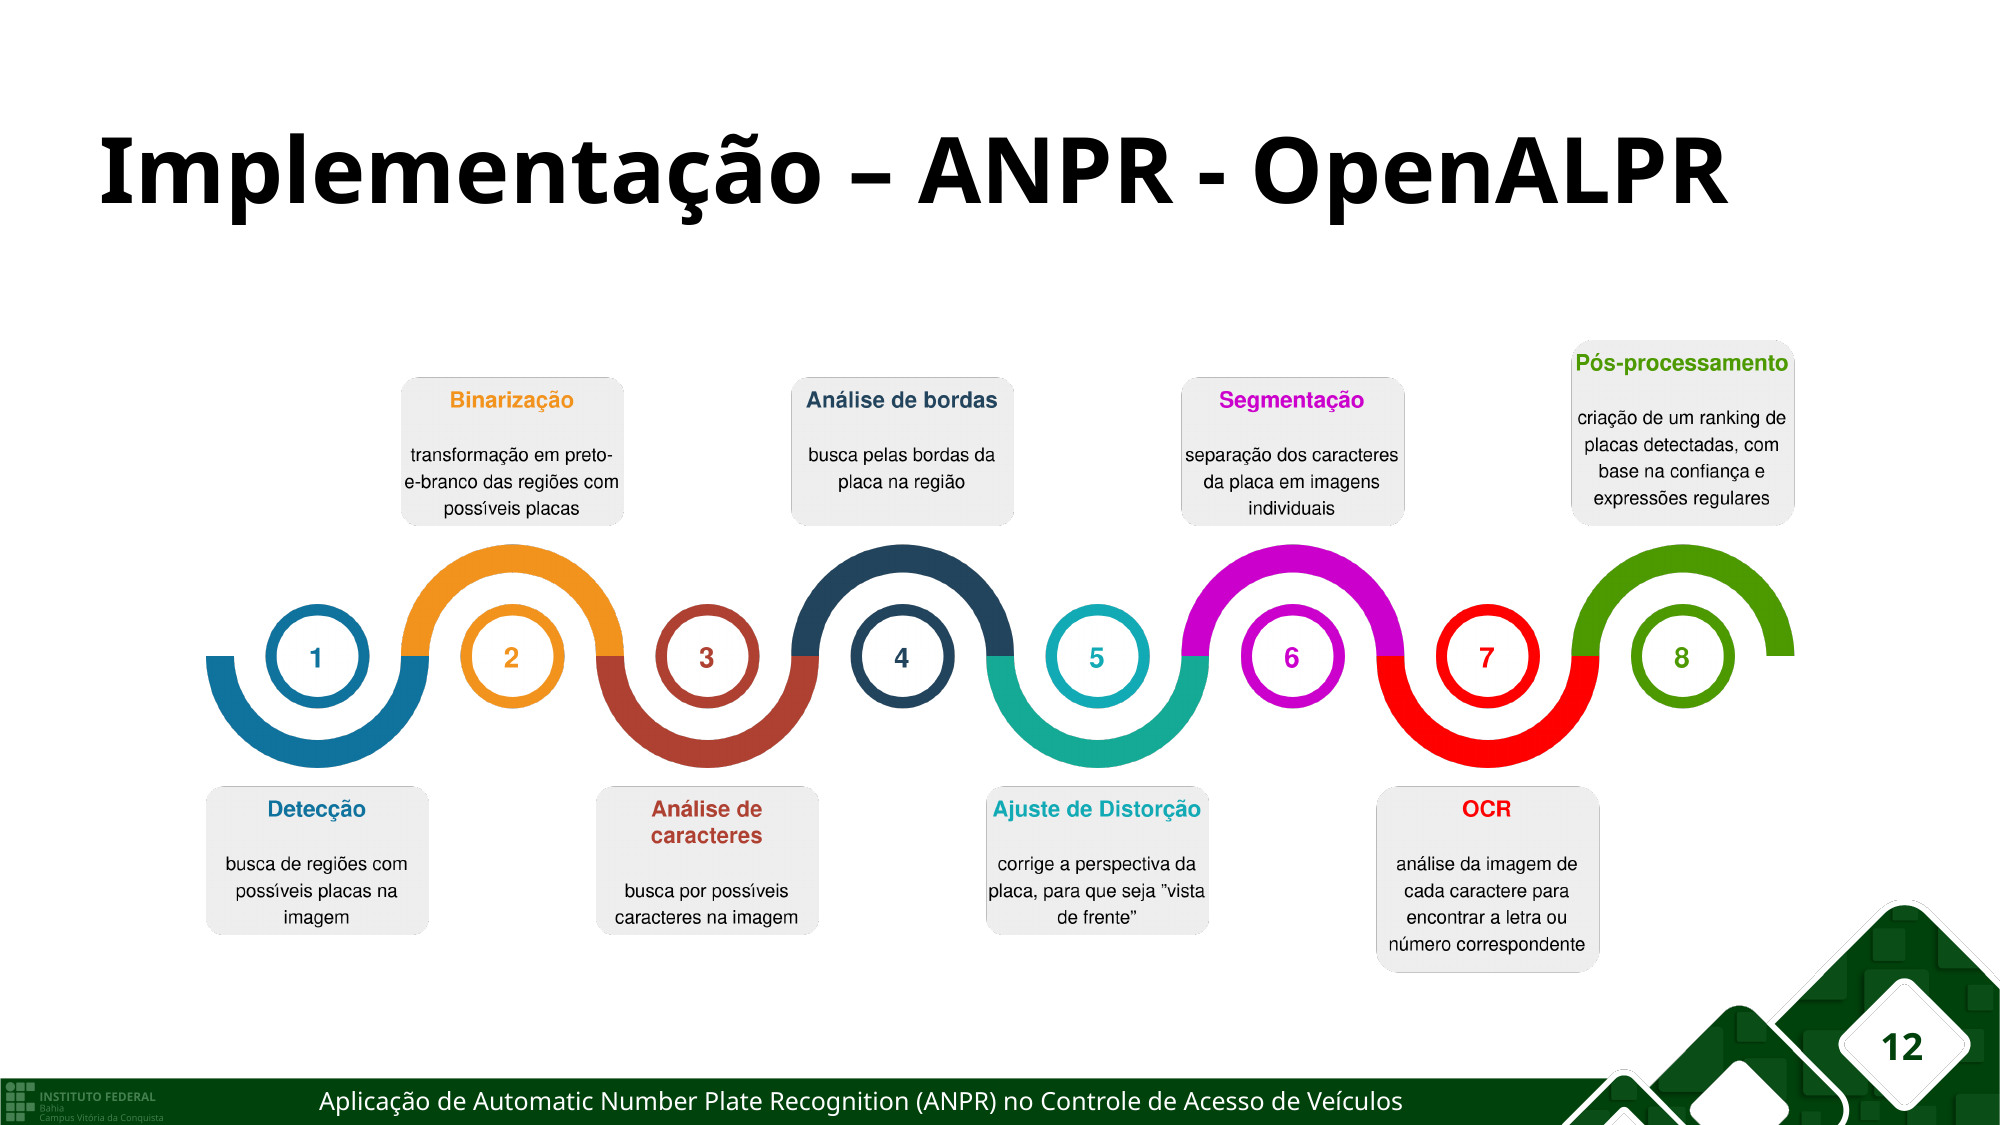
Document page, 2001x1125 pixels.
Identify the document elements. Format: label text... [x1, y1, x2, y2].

picture [0, 339, 2000, 1125]
title Implementação – ANPR - OpenALPR [99, 59, 1900, 277]
